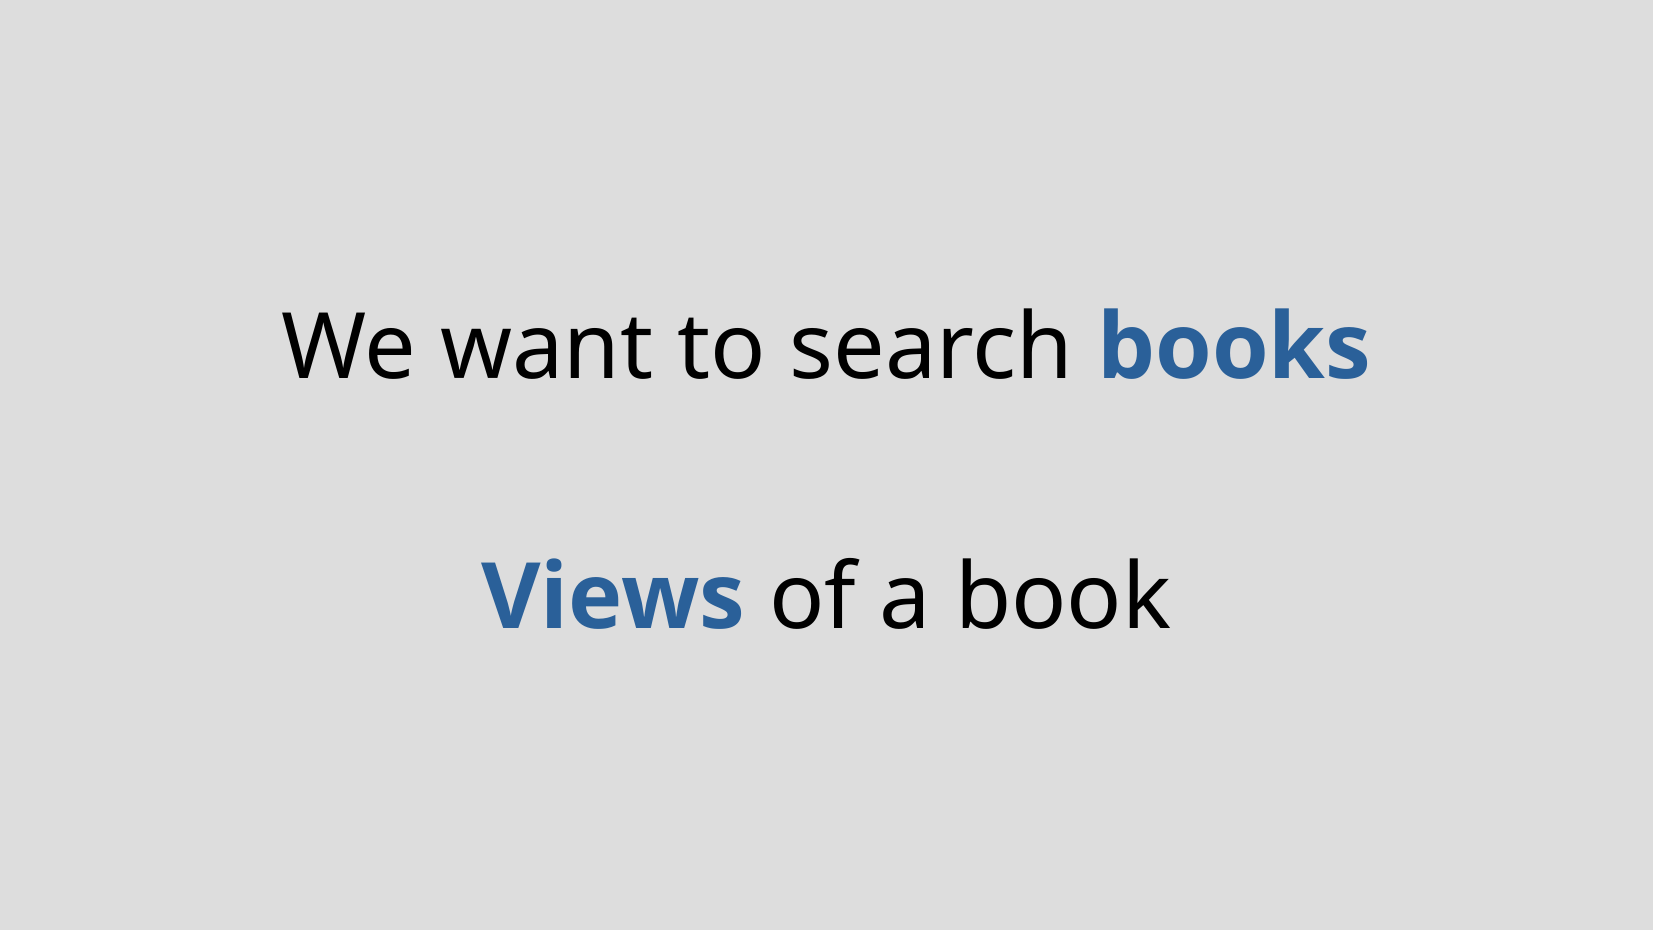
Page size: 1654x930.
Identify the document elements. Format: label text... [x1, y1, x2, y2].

subtitle We want to search books Views of a book [82, 107, 1571, 828]
